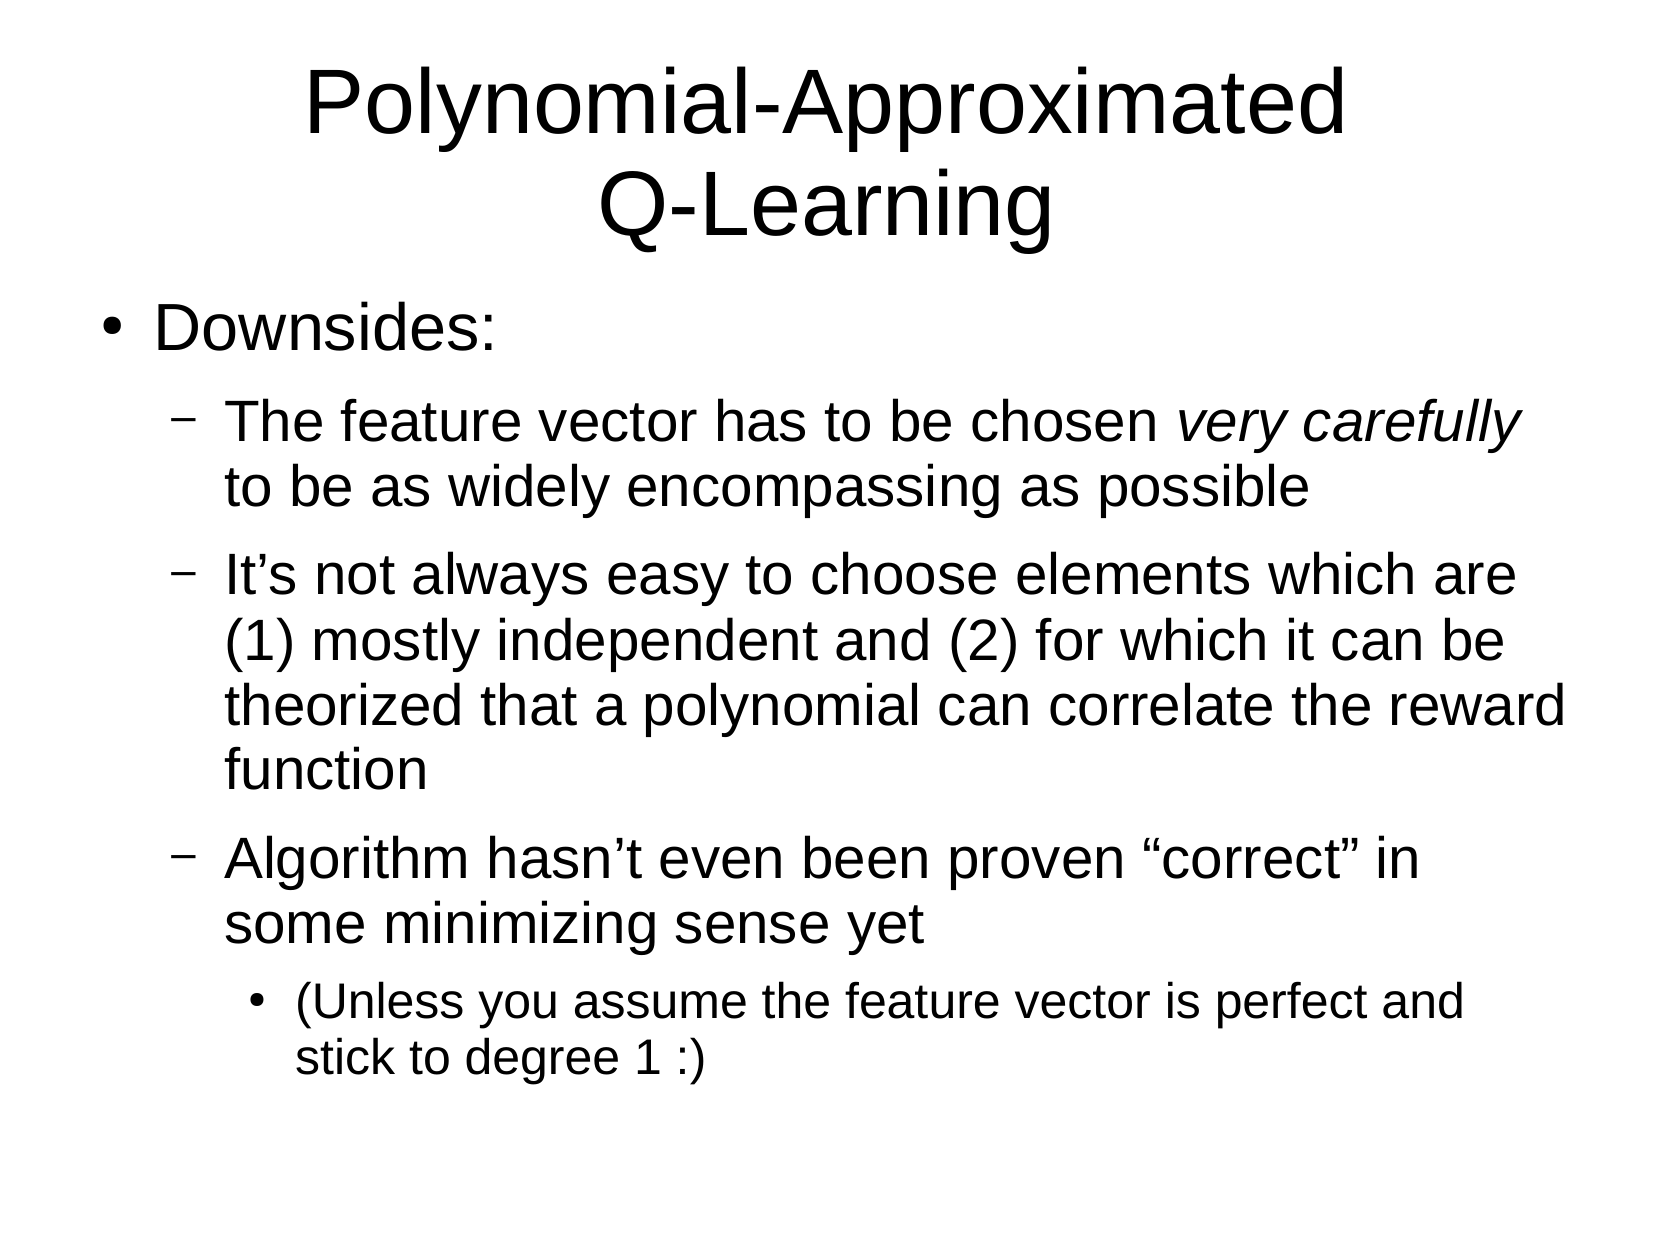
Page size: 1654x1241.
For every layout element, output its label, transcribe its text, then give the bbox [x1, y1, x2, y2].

list Downsides: The feature vector has to be chosen very carefully to be as widely encompassing as possible It’s not always easy to choose elements which are (1) mostly independent and (2) for which it can be theorized that a polynomial can correlate the reward function Algorithm hasn’t even been proven “correct” in some minimizing sense yet (Unless you assume the feature vector is perfect and stick to degree 1 :) [82, 290, 1571, 1171]
title Polynomial-Approximated Q-Learning [82, 49, 1571, 257]
